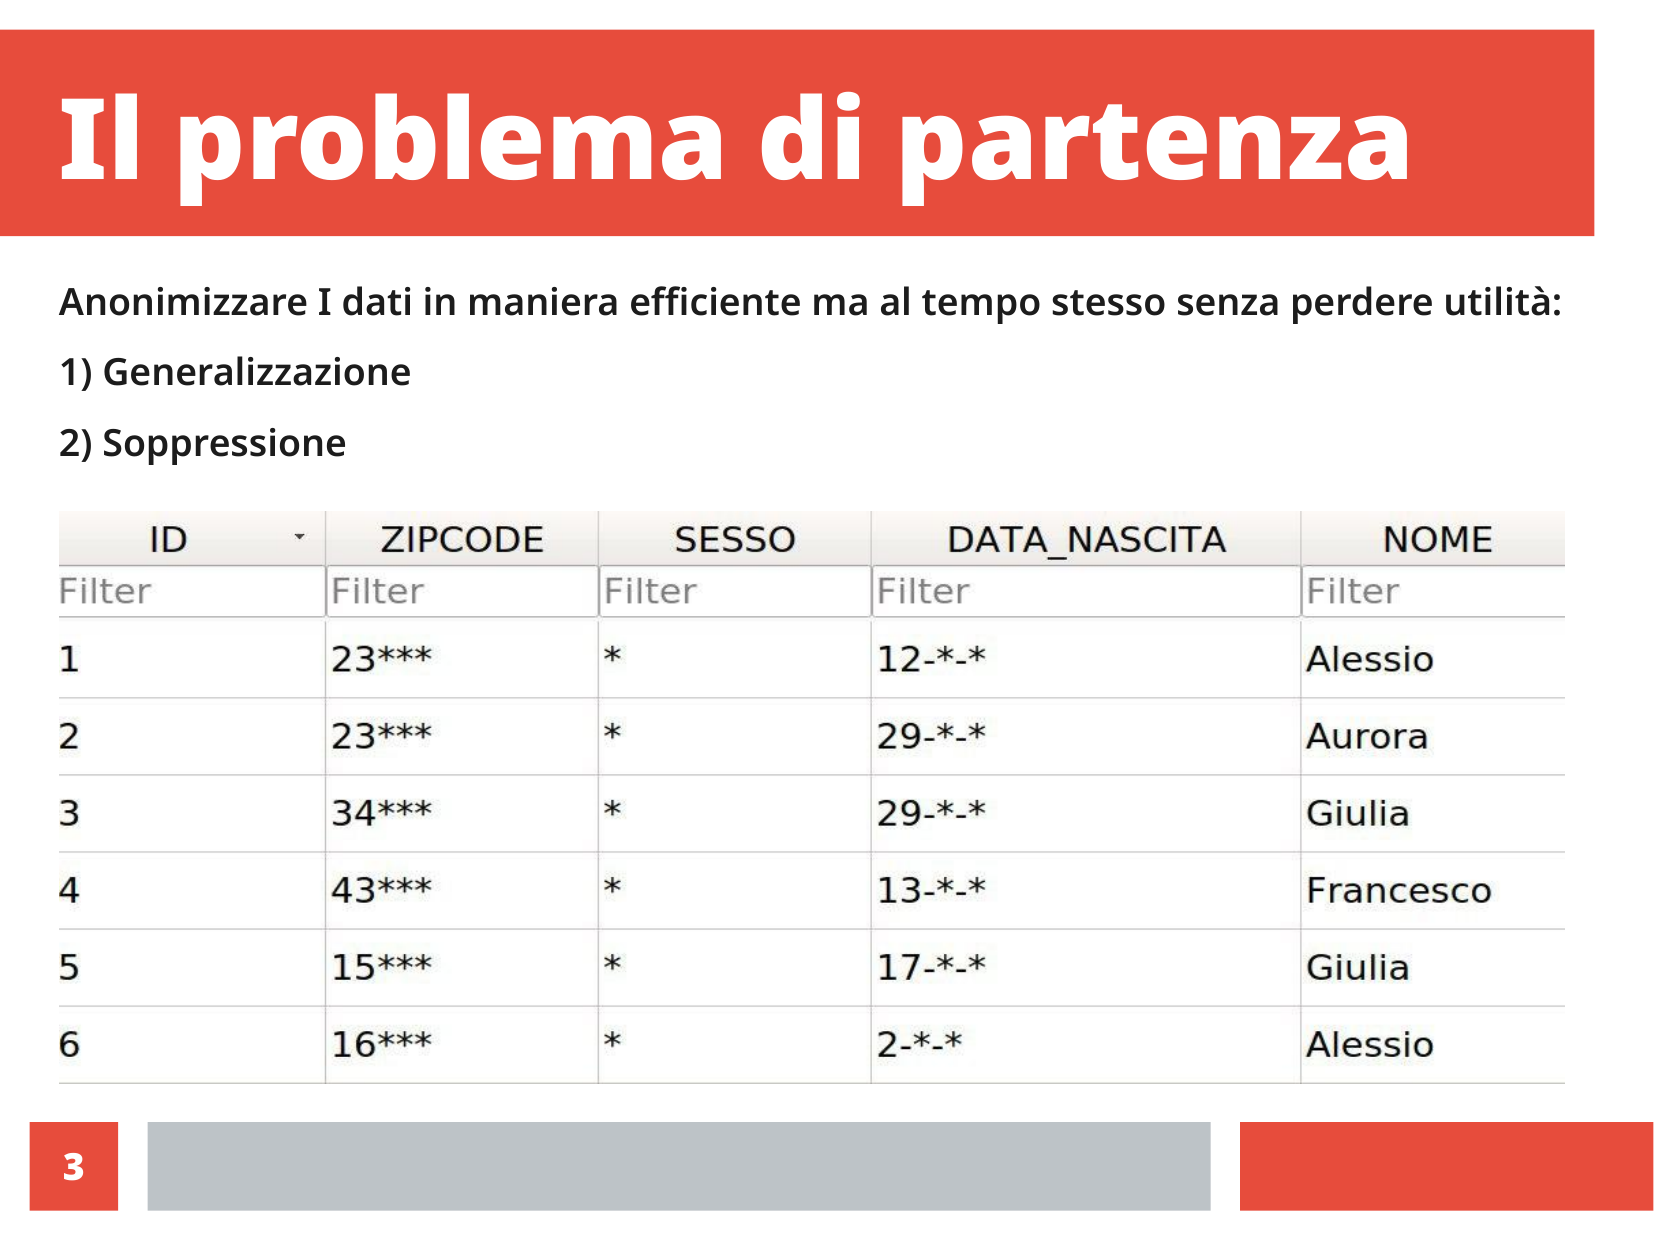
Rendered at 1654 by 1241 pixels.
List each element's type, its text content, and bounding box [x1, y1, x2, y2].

list Anonimizzare I dati in maniera efficiente ma al tempo stesso senza perdere utilità: 1) Generalizzazione 2) Soppressione [59, 275, 1565, 476]
picture [59, 511, 1565, 1084]
title Il problema di partenza [59, 59, 1595, 207]
